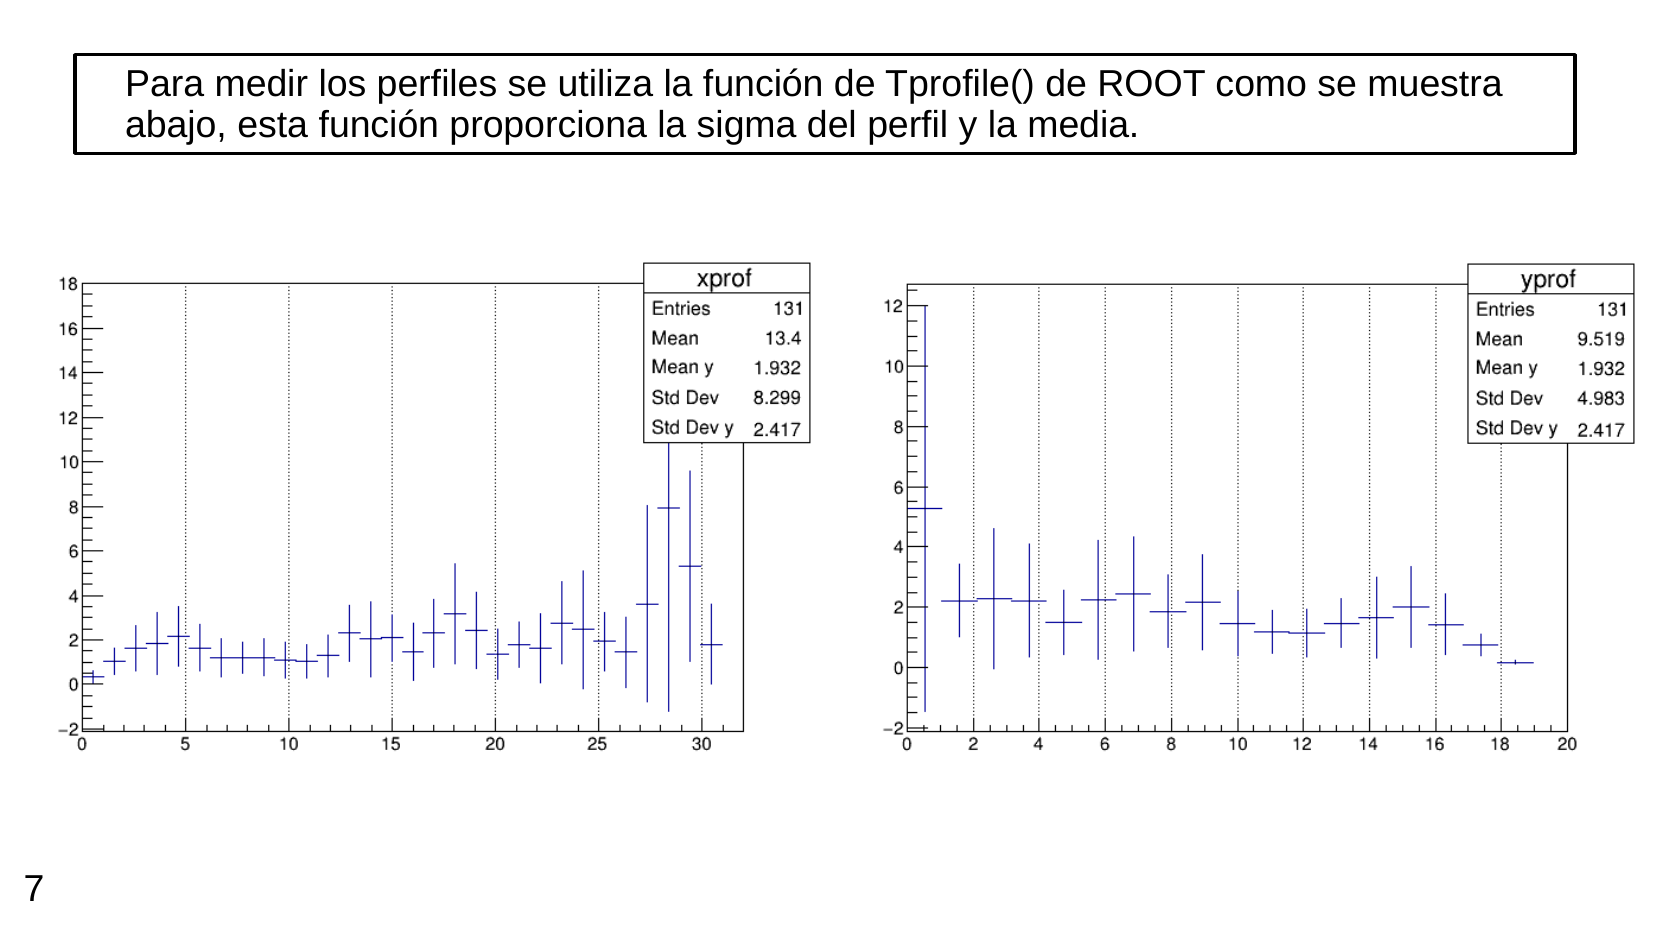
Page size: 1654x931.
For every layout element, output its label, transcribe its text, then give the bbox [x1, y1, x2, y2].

picture [0, 227, 1650, 788]
text_box <number> [8, 860, 638, 931]
text_box Para medir los perfiles se utiliza la función de Tprofile() de ROOT como se muestra abajo, esta función proporciona la sigma del perfil y la media. [75, 54, 1576, 154]
